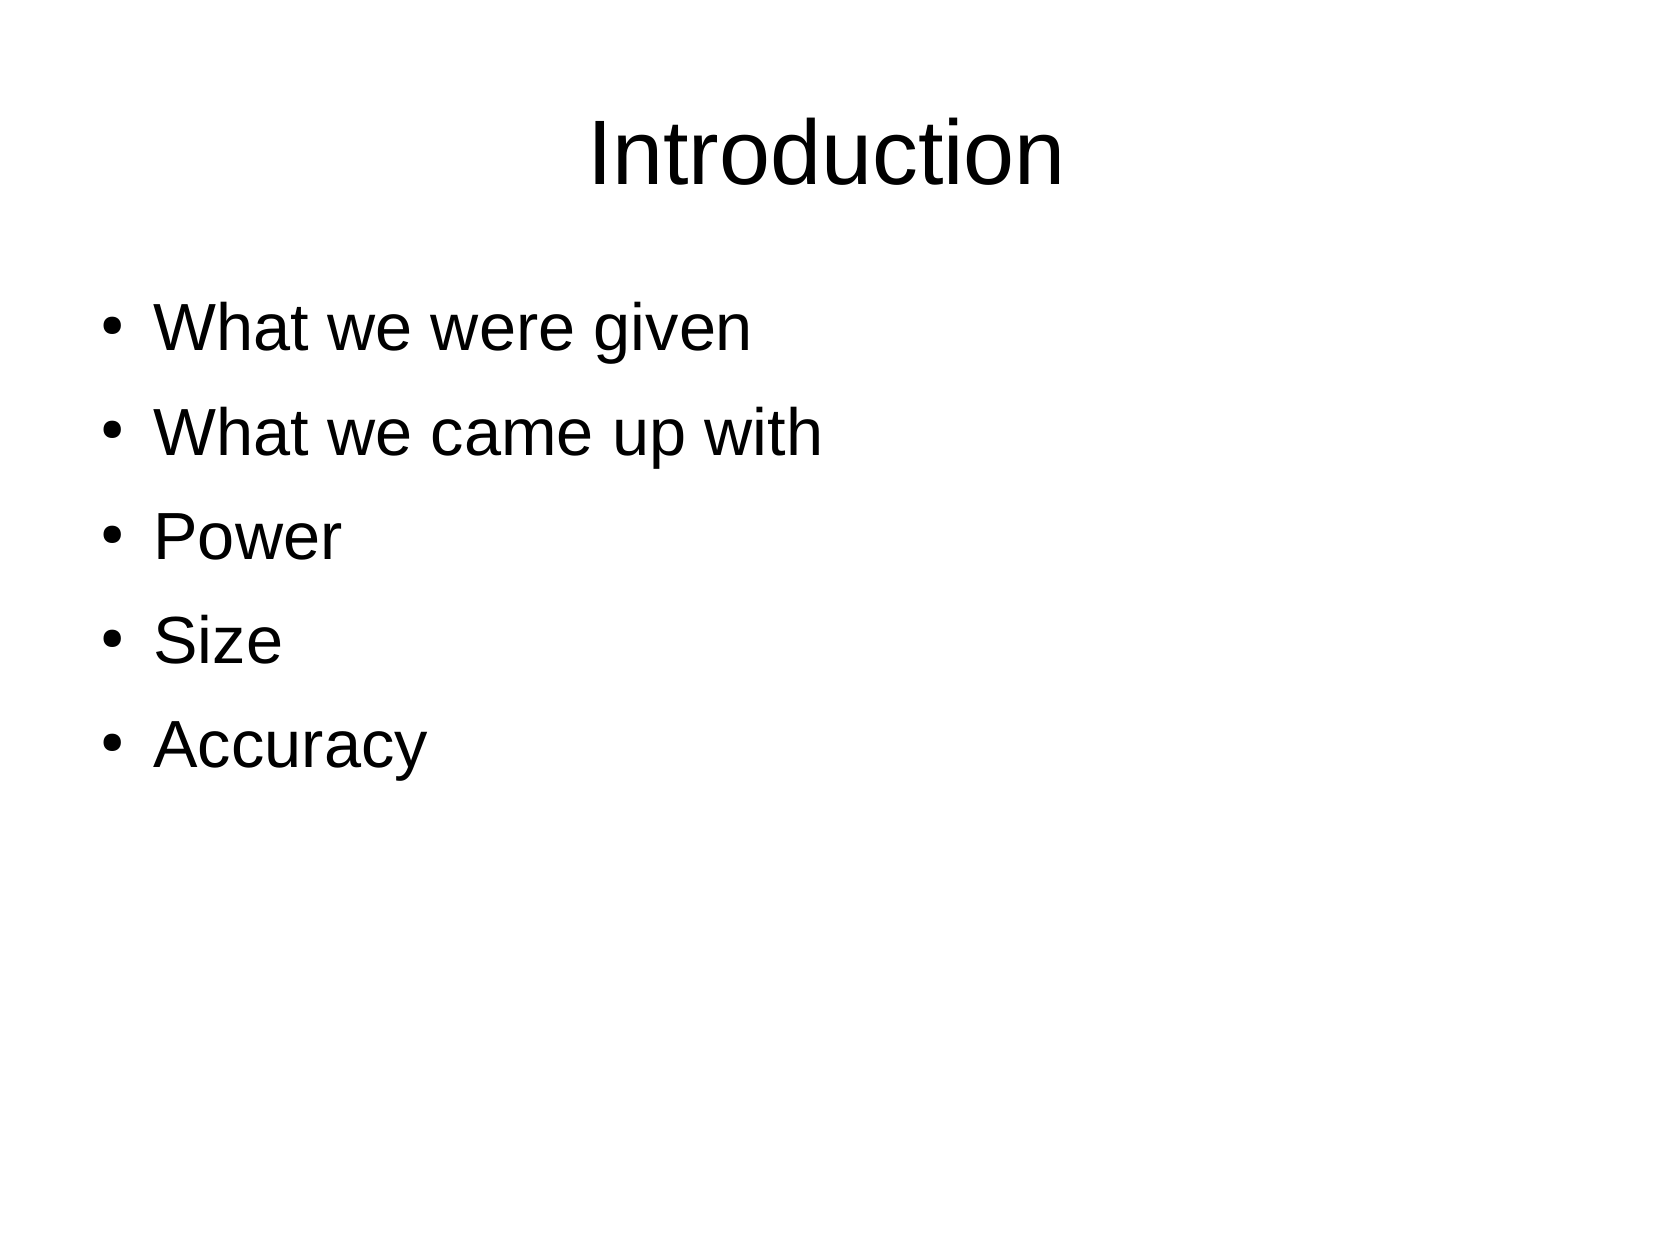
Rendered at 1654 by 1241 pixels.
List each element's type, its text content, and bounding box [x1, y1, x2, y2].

list What we were given What we came up with Power Size Accuracy [82, 290, 1571, 1109]
title Introduction [82, 49, 1571, 257]
